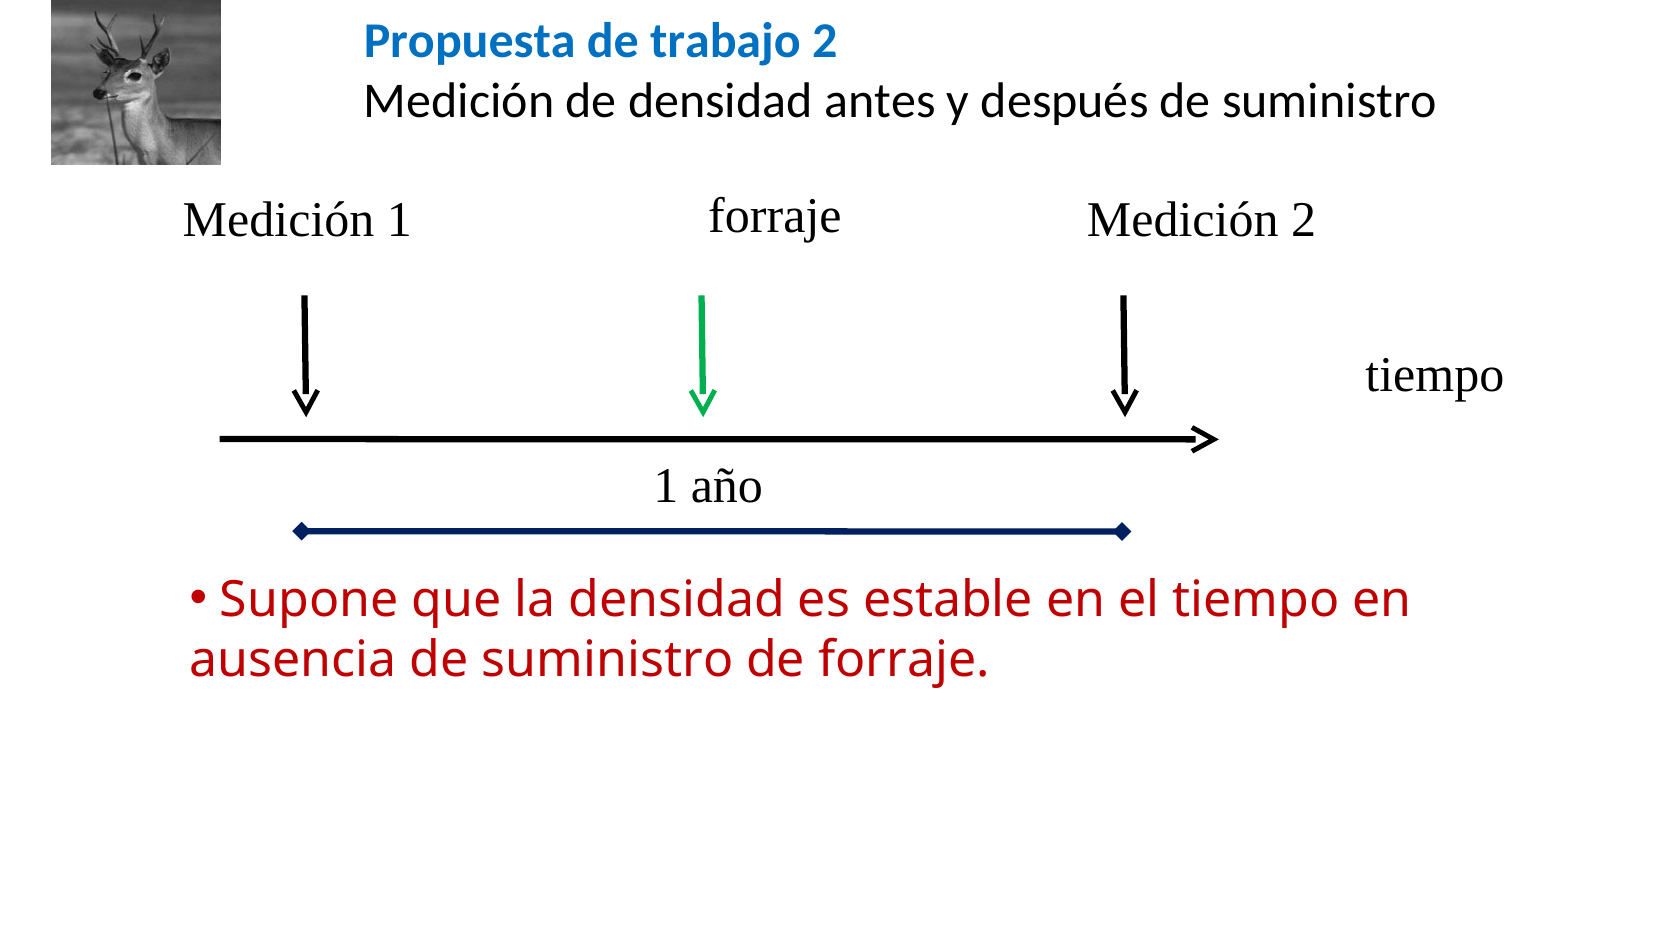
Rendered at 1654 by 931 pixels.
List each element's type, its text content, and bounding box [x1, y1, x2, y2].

text_box forraje [594, 174, 956, 250]
text_box 1 año [638, 445, 779, 521]
text_box Medición 1 [167, 178, 504, 255]
text_box Supone que la densidad es estable en el tiempo en ausencia de suministro de forraje. [174, 559, 1441, 695]
text_box Propuesta de trabajo 2 Medición de densidad antes y después de suministro [349, 0, 1453, 136]
text_box tiempo [1350, 333, 1520, 410]
text_box Medición 2 [1072, 178, 1409, 255]
picture [51, 0, 221, 165]
